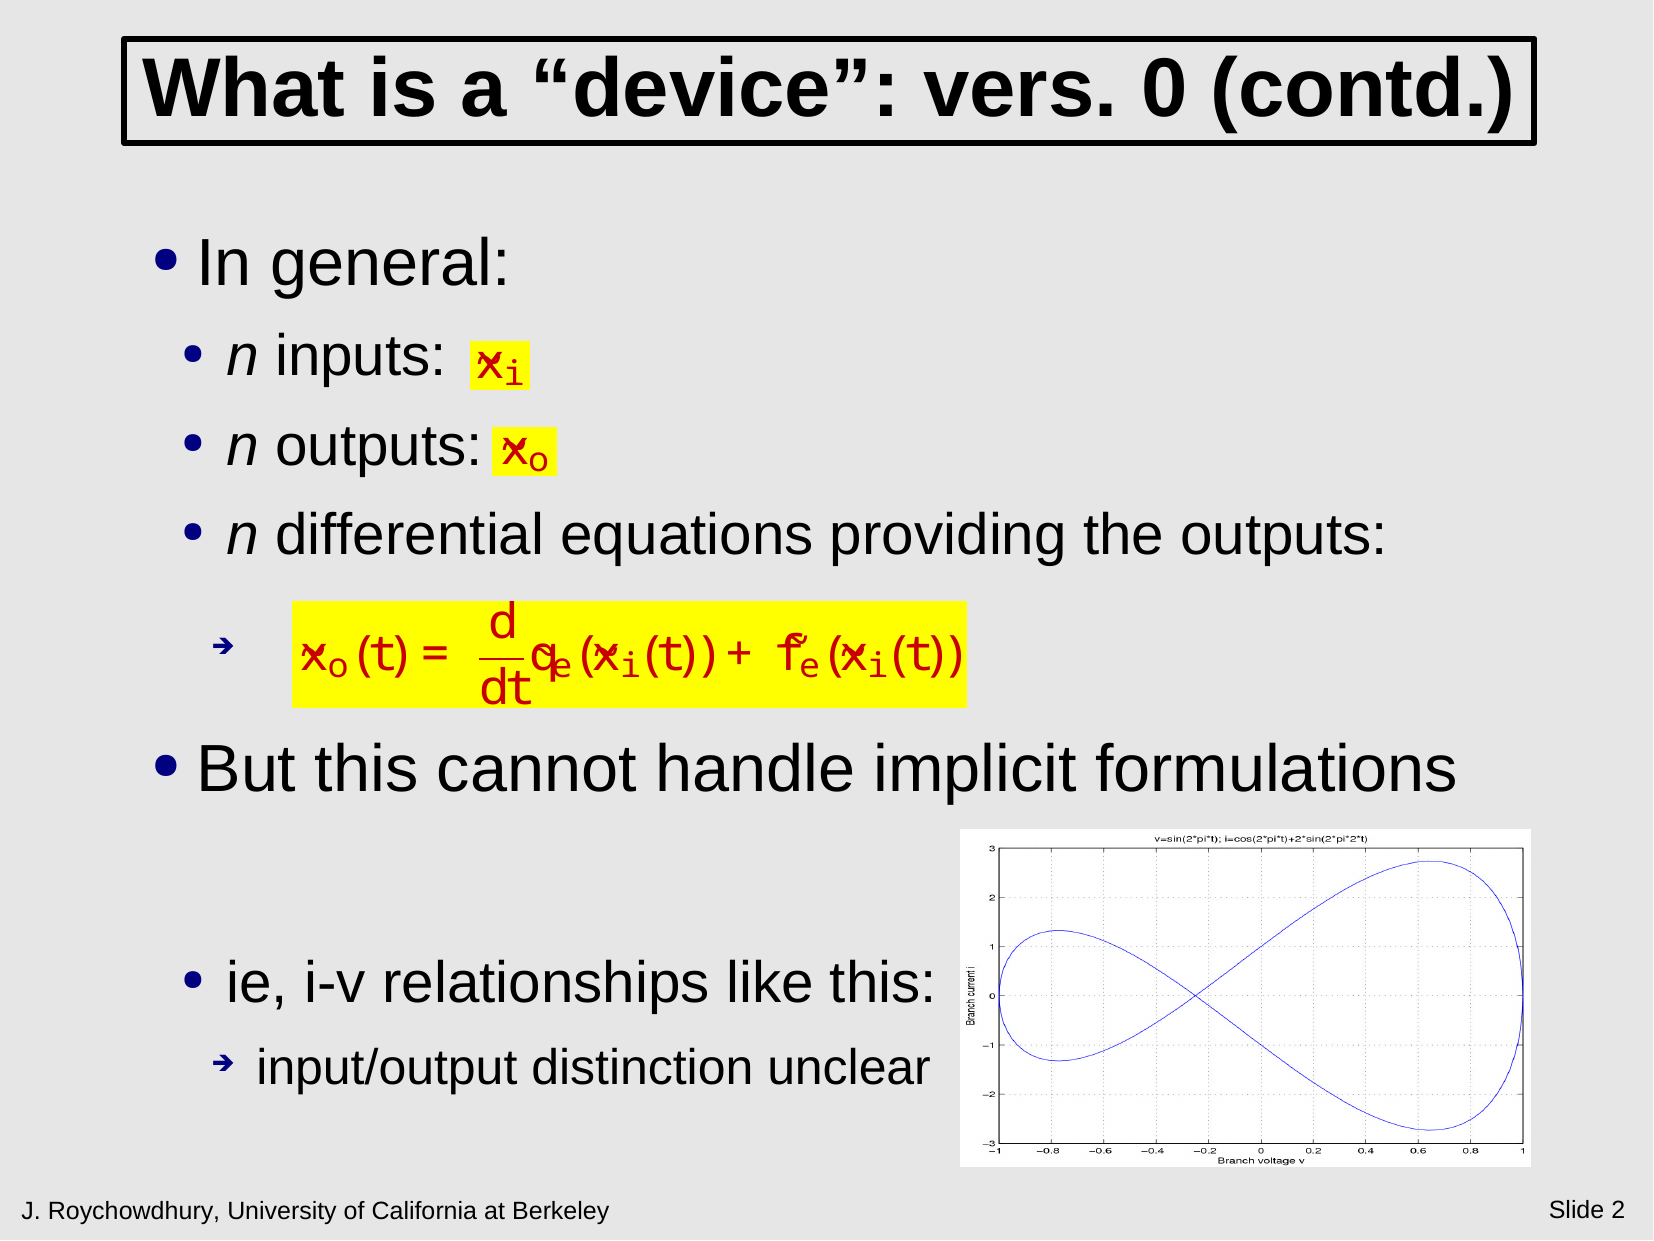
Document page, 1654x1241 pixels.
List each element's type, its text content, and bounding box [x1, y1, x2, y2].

picture [492, 426, 558, 476]
picture [960, 829, 1531, 1167]
picture [291, 600, 968, 708]
title What is a “device”: vers. 0 (contd.) [124, 38, 1535, 144]
picture [470, 340, 531, 390]
list In general: n inputs: n outputs: n differential equations providing the outputs: But this cannot handle implicit formulations ie, i-v relationships like this: input/output distinction unclear [121, 230, 1534, 1126]
